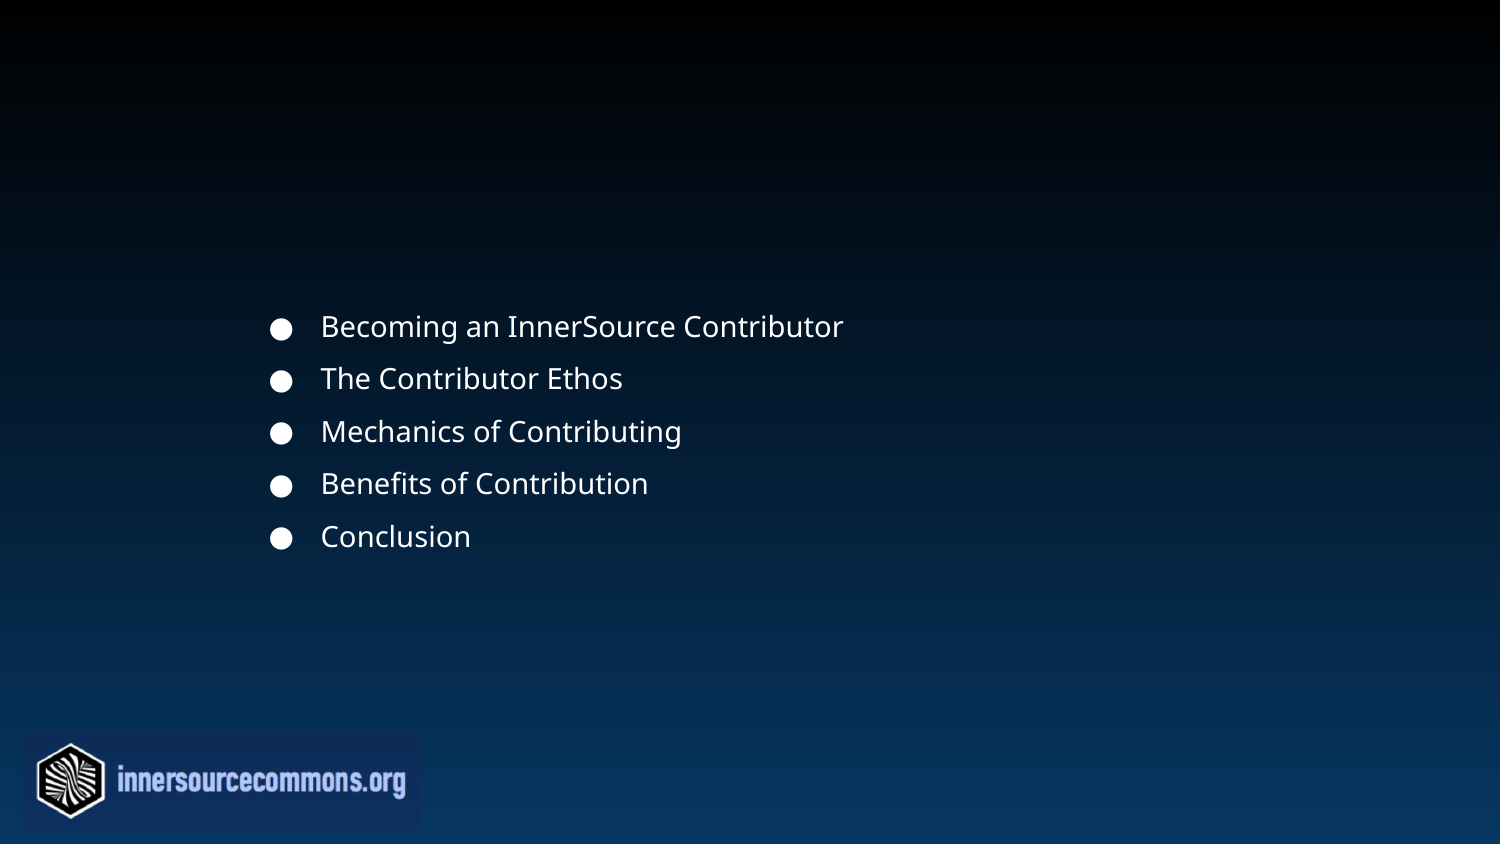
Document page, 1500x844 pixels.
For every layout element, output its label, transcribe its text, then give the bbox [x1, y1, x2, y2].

text_box Becoming an InnerSource Contributor The Contributor Ethos Mechanics of Contributing Benefits of Contribution Conclusion [230, 172, 1270, 672]
picture [23, 732, 420, 830]
